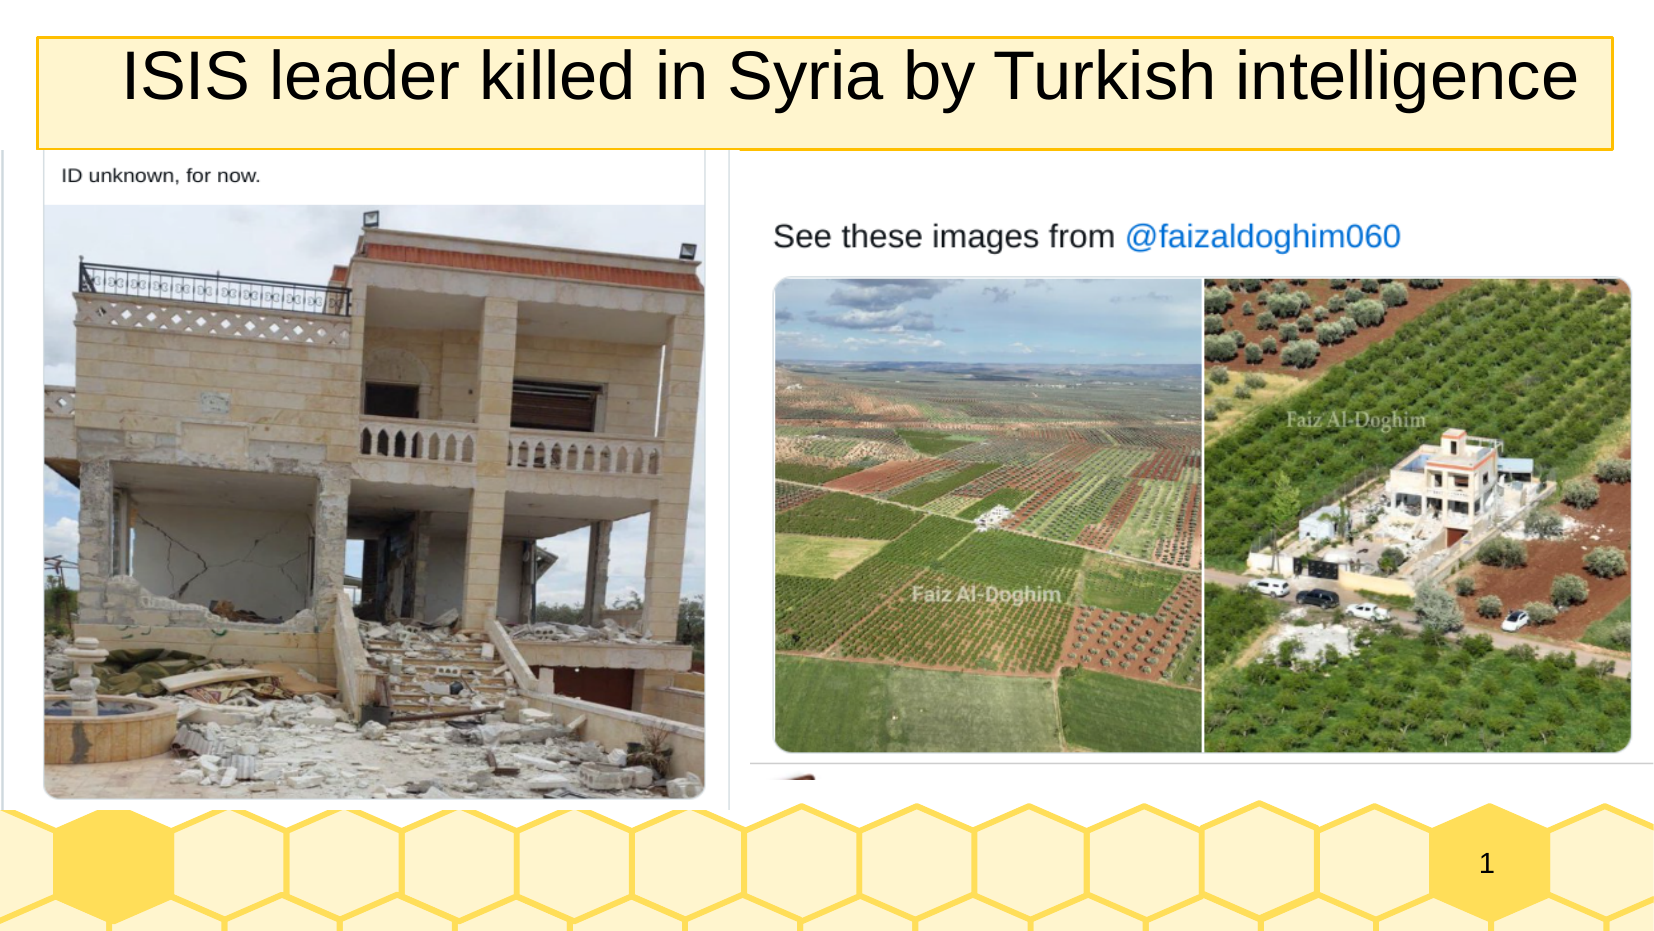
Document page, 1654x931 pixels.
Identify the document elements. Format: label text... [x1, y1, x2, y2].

picture [0, 150, 740, 810]
text_box [1589, 37, 1613, 150]
picture [750, 187, 1654, 780]
title ISIS leader killed in Syria by Turkish intelligence [112, 2, 1589, 151]
text_box [37, 37, 112, 150]
